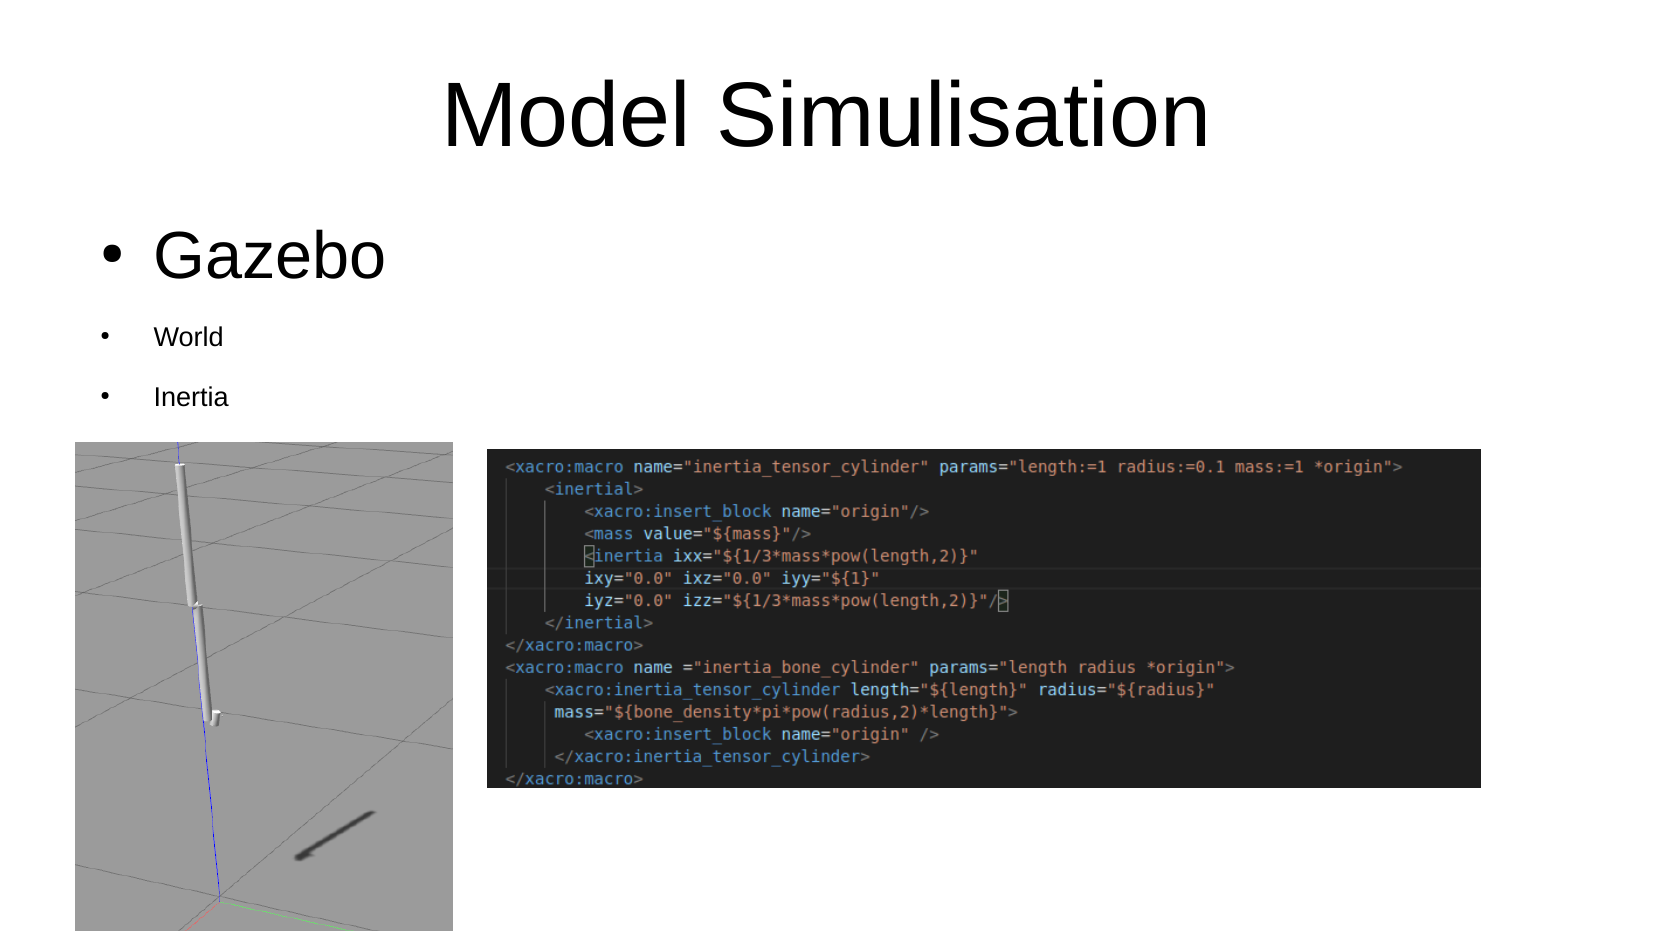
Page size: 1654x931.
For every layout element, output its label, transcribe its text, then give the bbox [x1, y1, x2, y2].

list Gazebo World Inertia [82, 217, 1571, 758]
picture [75, 442, 453, 931]
title Model Simulisation [82, 37, 1571, 193]
picture [487, 449, 1481, 788]
